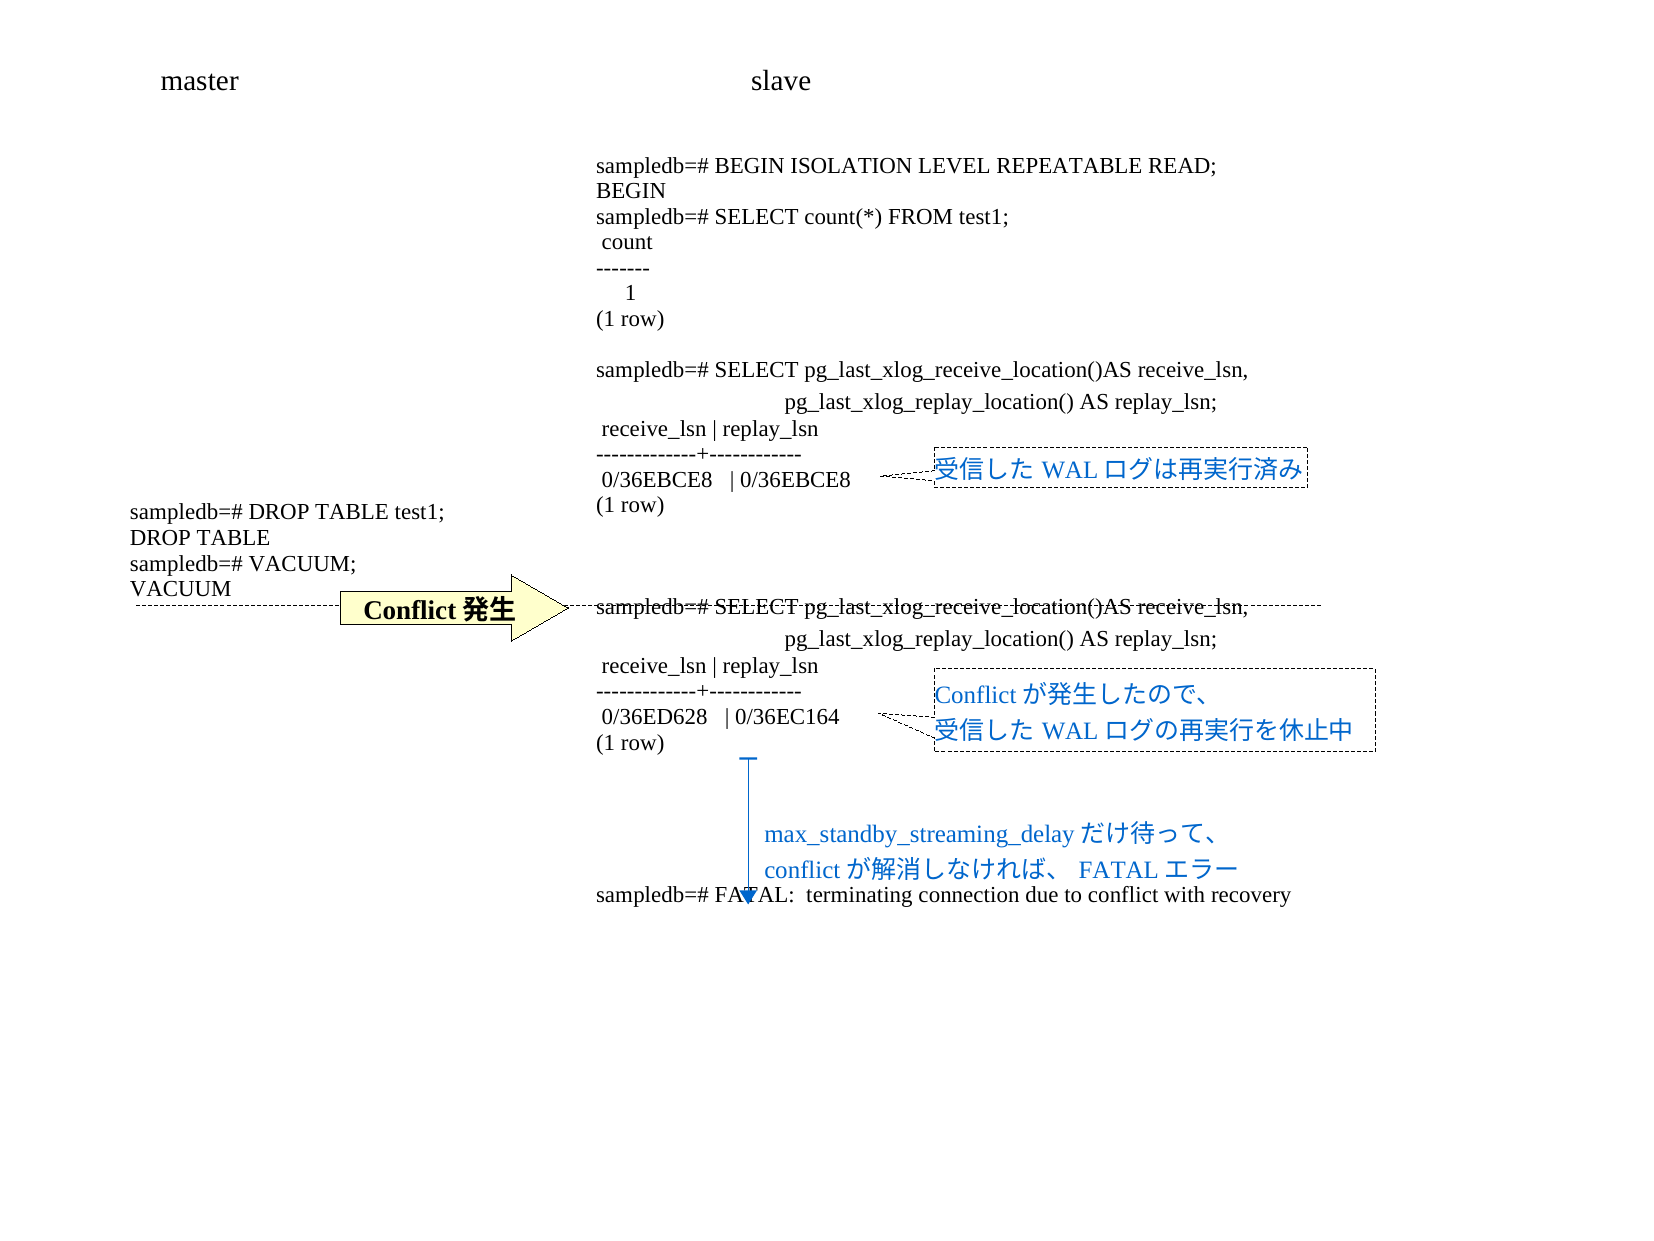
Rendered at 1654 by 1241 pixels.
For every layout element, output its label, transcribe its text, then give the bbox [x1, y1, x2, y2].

text_box master slave [160, 64, 823, 98]
text_box Conflictが発生したので、 受信したWALログの再実行を休止中 [878, 668, 1376, 752]
text_box max_standby_streaming_delayだけ待って、 conflictが解消しなければ、FATALエラー [764, 813, 1311, 874]
text_box 受信したWALログは再実行済み [880, 447, 1308, 488]
text_box sampledb=# BEGIN ISOLATION LEVEL REPEATABLE READ; BEGIN sampledb=# SELECT count(*) FROM test1; count ------- 1 (1 row) sampledb=# SELECT pg_last_xlog_receive_location()AS receive_lsn, pg_last_xlog_replay_location() AS replay_lsn; receive_lsn | replay_lsn -------------+------------ 0/36EBCE8 | 0/36EBCE8 (1 row) sampledb=# SELECT pg_last_xlog_receive_location()AS receive_lsn, pg_last_xlog_replay_location() AS replay_lsn; receive_lsn | replay_lsn -------------+------------ 0/36ED628 | 0/36EC164 (1 row) sampledb=# FATAL: terminating connection due to conflict with recovery [595, 152, 1413, 926]
text_box sampledb=# DROP TABLE test1; DROP TABLE sampledb=# VACUUM; VACUUM [129, 499, 595, 632]
text_box Conflict発生 [340, 574, 569, 642]
